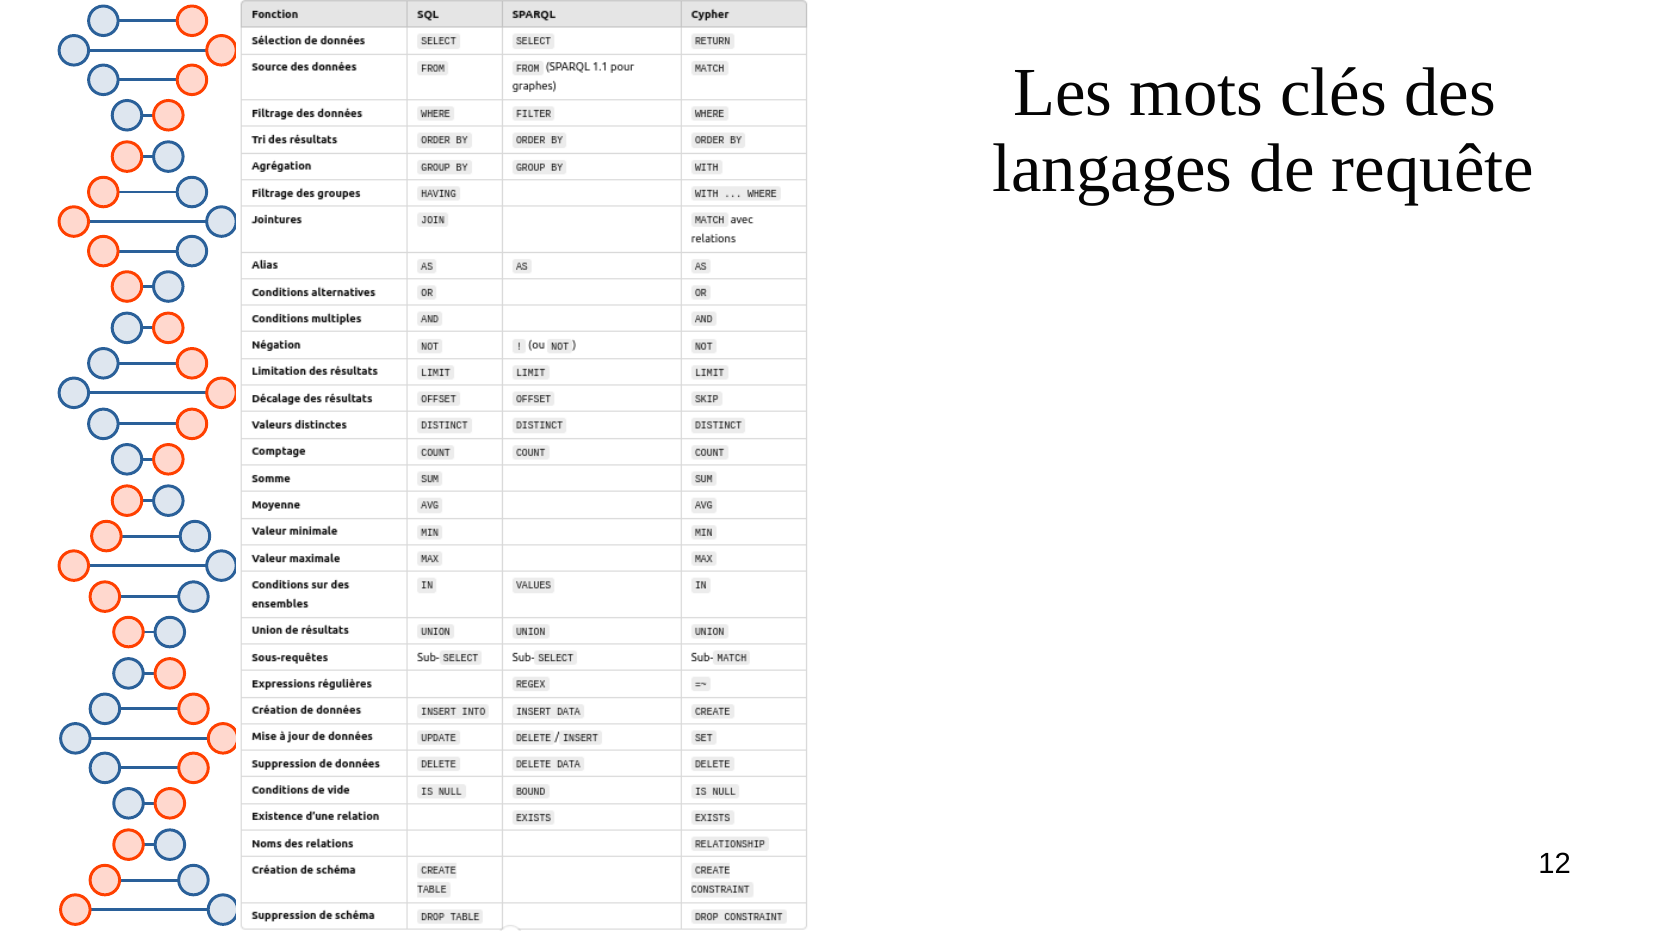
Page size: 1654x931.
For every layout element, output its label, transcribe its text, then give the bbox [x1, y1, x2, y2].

title Les mots clés des langages de requête [812, 53, 1654, 207]
picture [236, 0, 812, 931]
